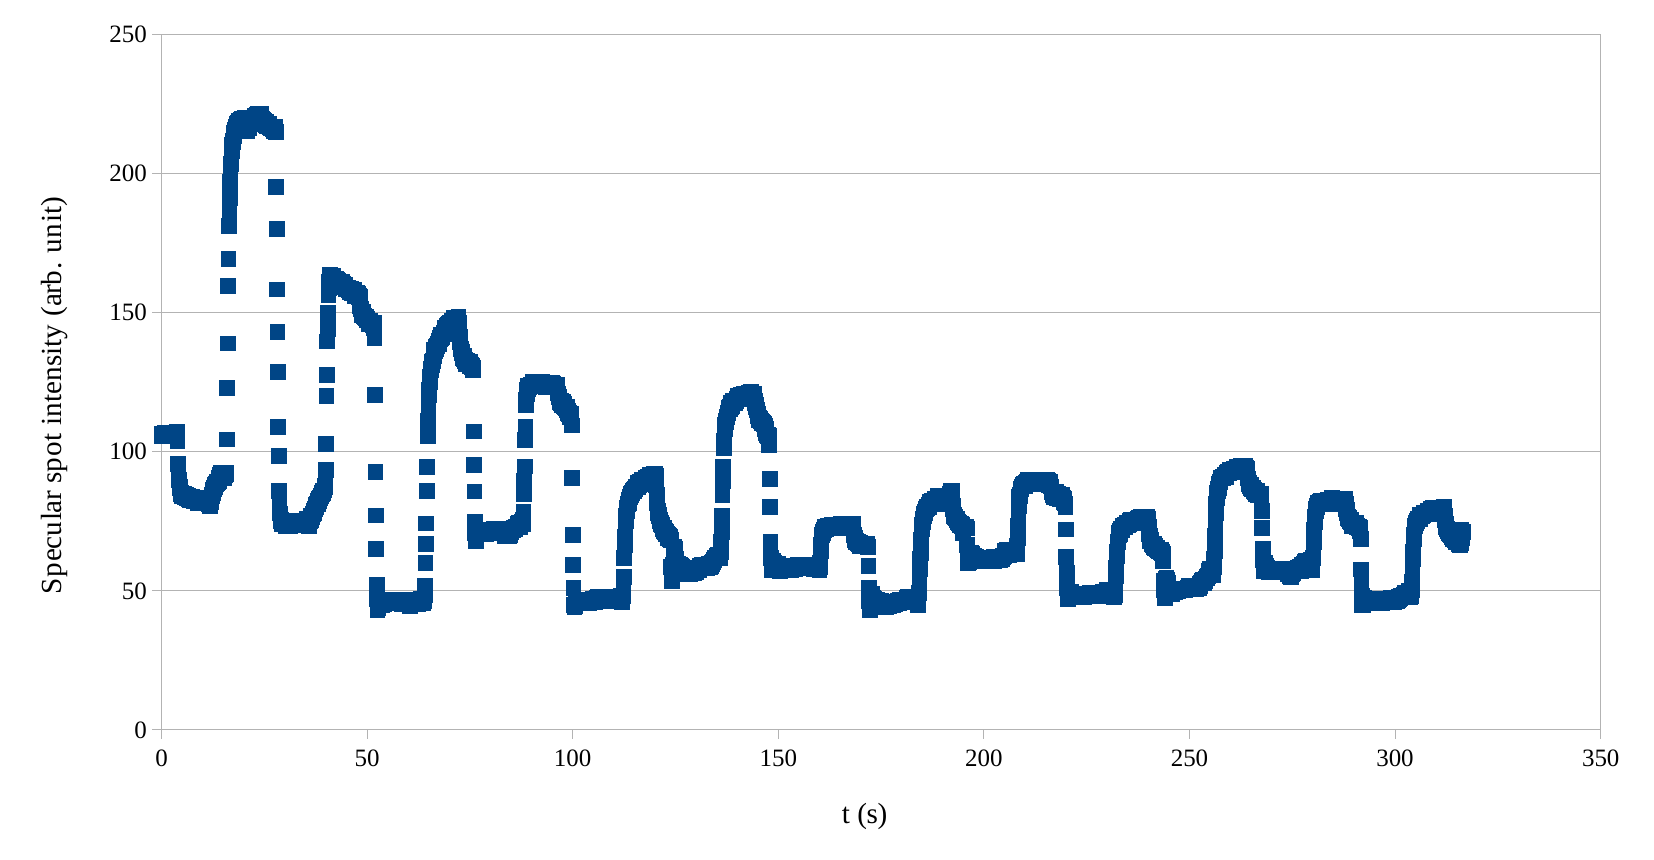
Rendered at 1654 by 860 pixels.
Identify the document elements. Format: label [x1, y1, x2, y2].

chart [0, 3, 1653, 860]
